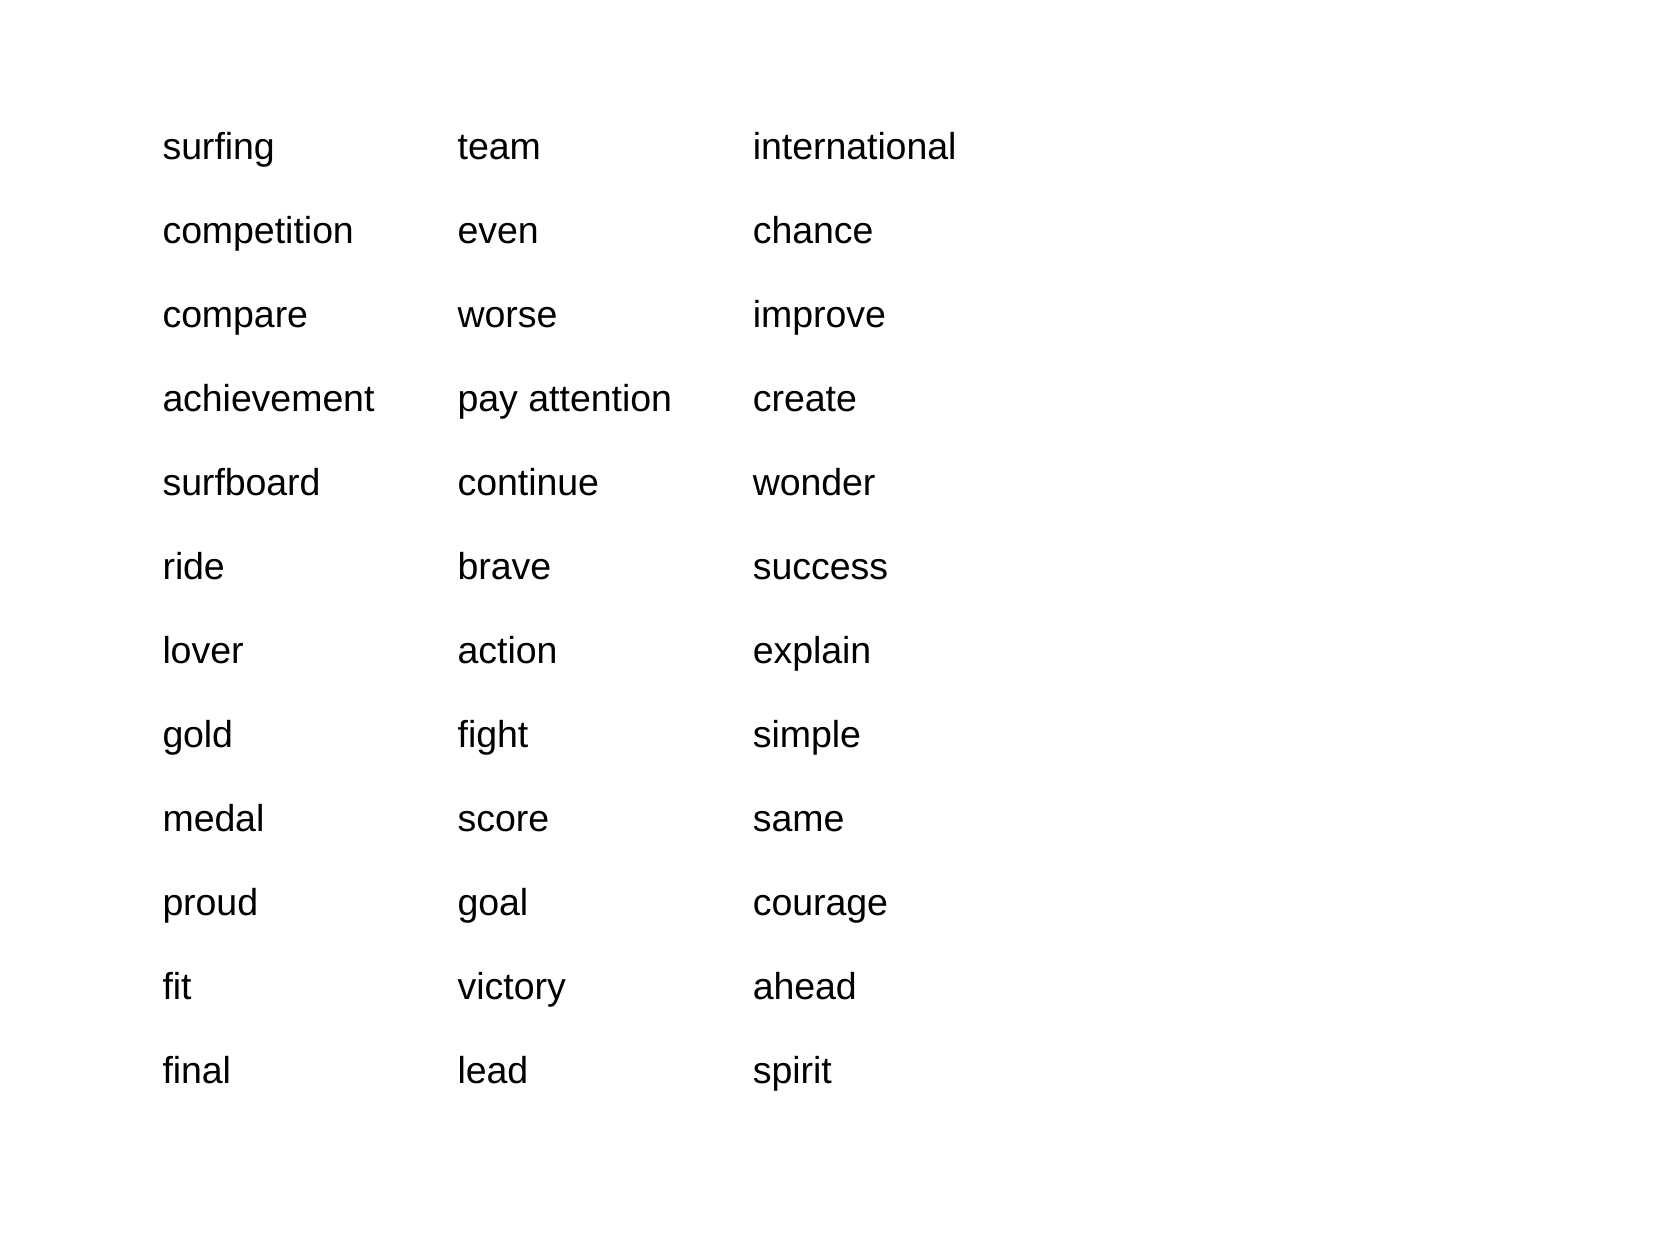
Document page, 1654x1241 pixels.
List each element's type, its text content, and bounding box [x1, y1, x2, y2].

text_box surfing team international competition even chance compare worse improve achievement pay attention create surfboard continue wonder ride brave success lover action explain gold fight simple medal score same proud goal courage fit victory ahead final lead spirit [147, 118, 1506, 1123]
